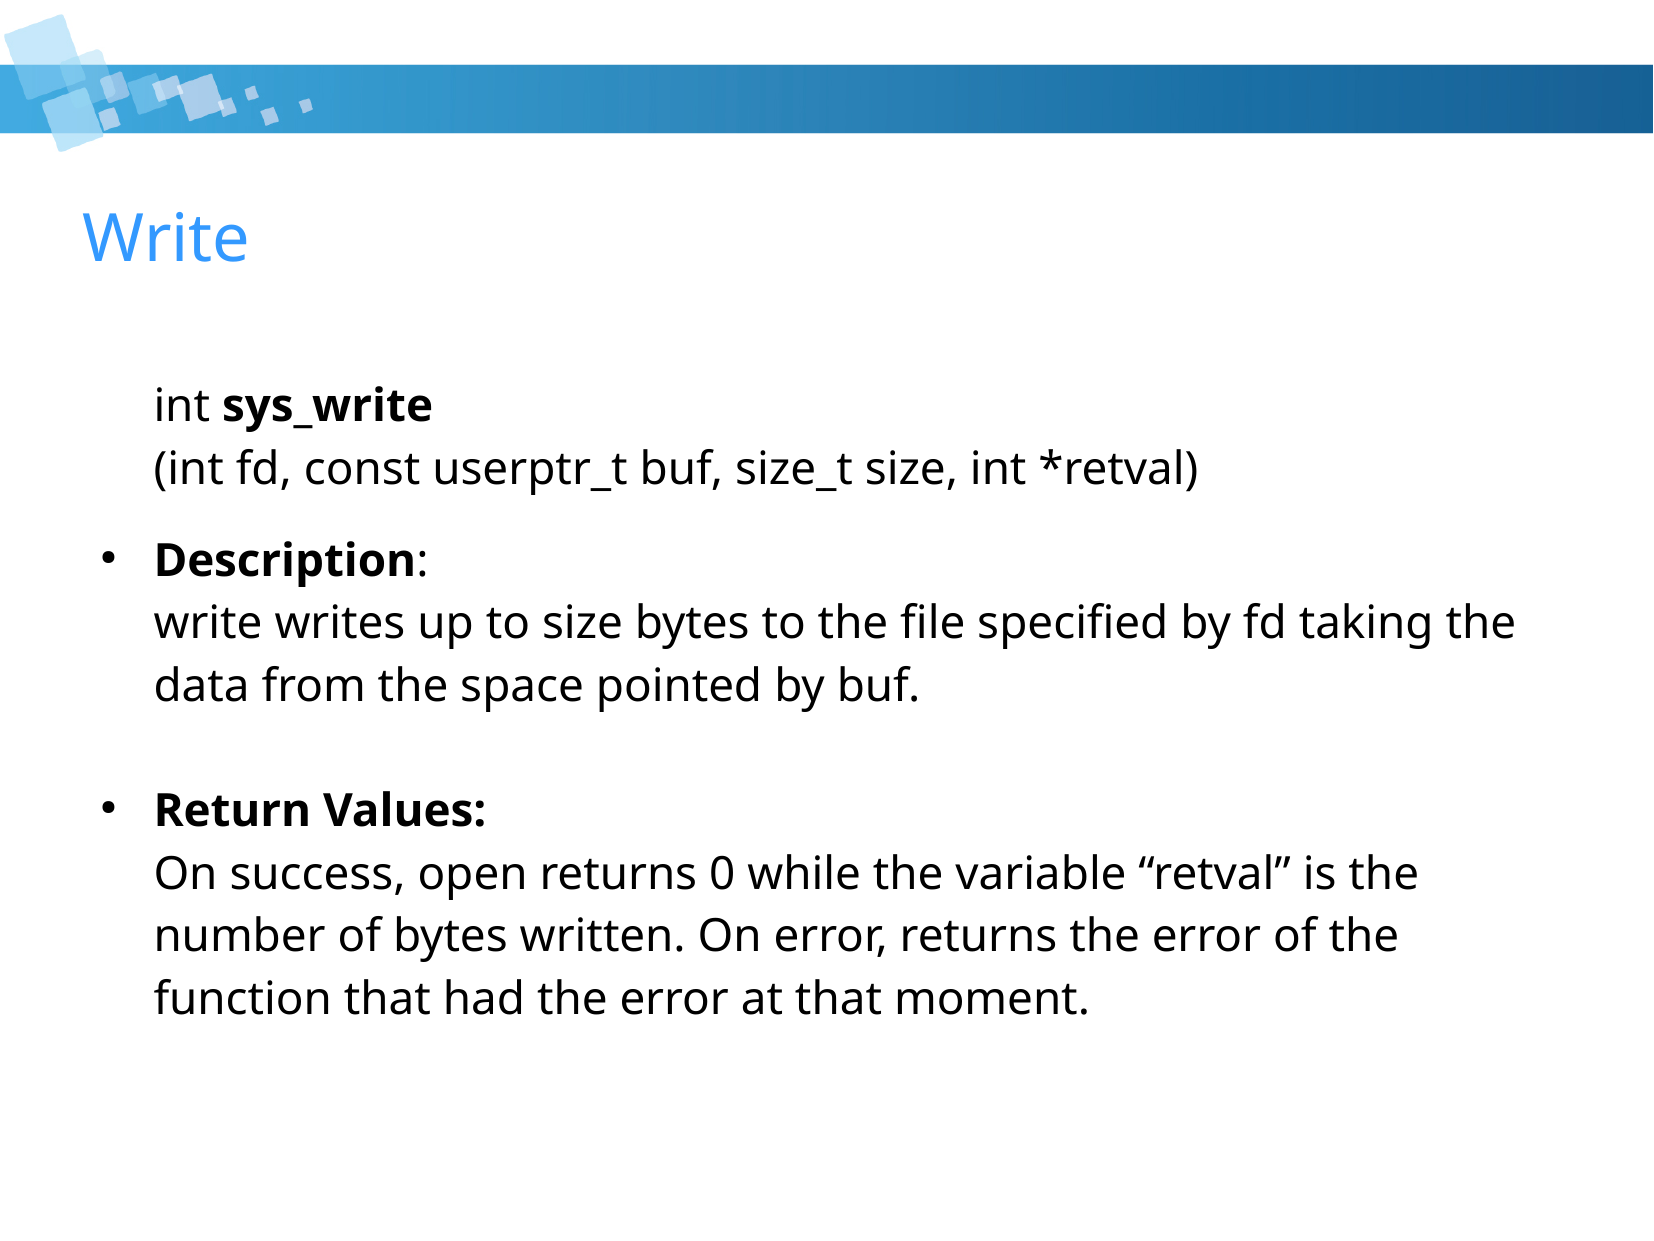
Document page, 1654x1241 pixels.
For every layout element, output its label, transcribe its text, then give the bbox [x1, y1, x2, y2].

picture [0, 0, 1653, 1238]
list int sys_write (int fd, const userptr_t buf, size_t size, int *retval) Description: write writes up to size bytes to the file specified by fd taking the data from the space pointed by buf. Return Values: On success, open returns 0 while the variable “retval” is the number of bytes written. On error, returns the error of the function that had the error at that moment. [82, 372, 1571, 1093]
title Write [82, 132, 1571, 340]
